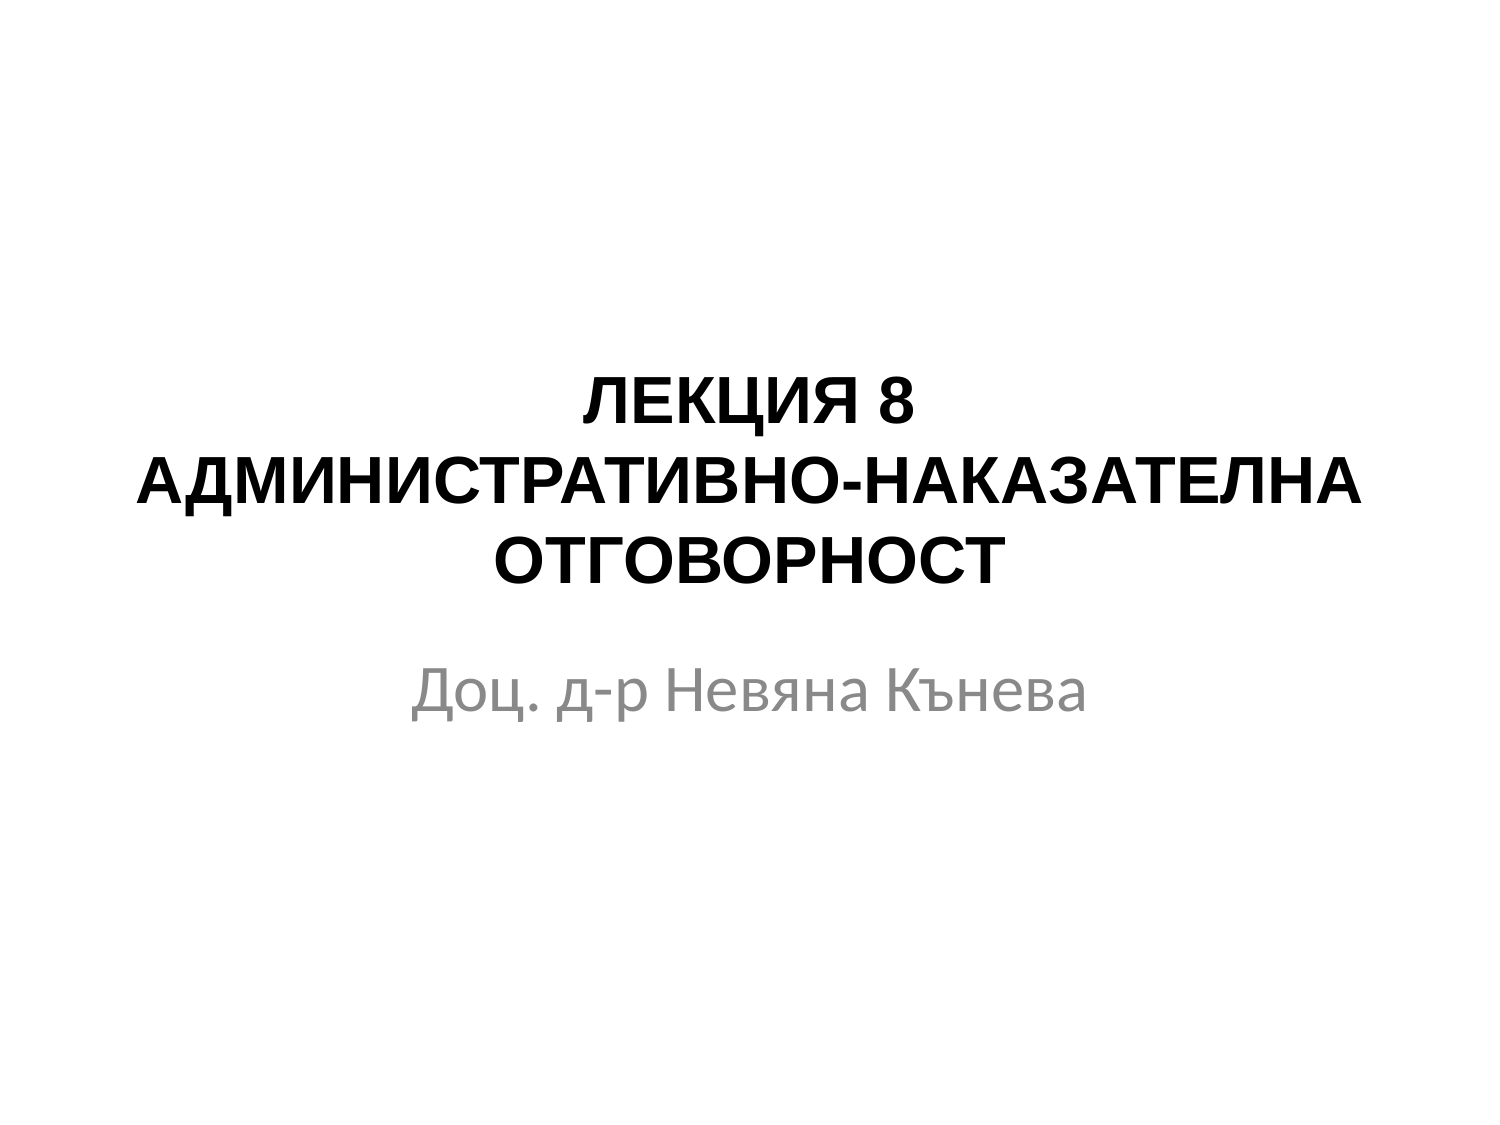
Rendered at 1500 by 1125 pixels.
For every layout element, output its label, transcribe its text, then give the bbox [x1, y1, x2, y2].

subtitle Доц. д-р Невяна Кънева [225, 637, 1276, 925]
title ЛЕКЦИЯ 8 АДМИНИСТРАТИВНО-НАКАЗАТЕЛНА ОТГОВОРНОСТ [112, 349, 1388, 591]
